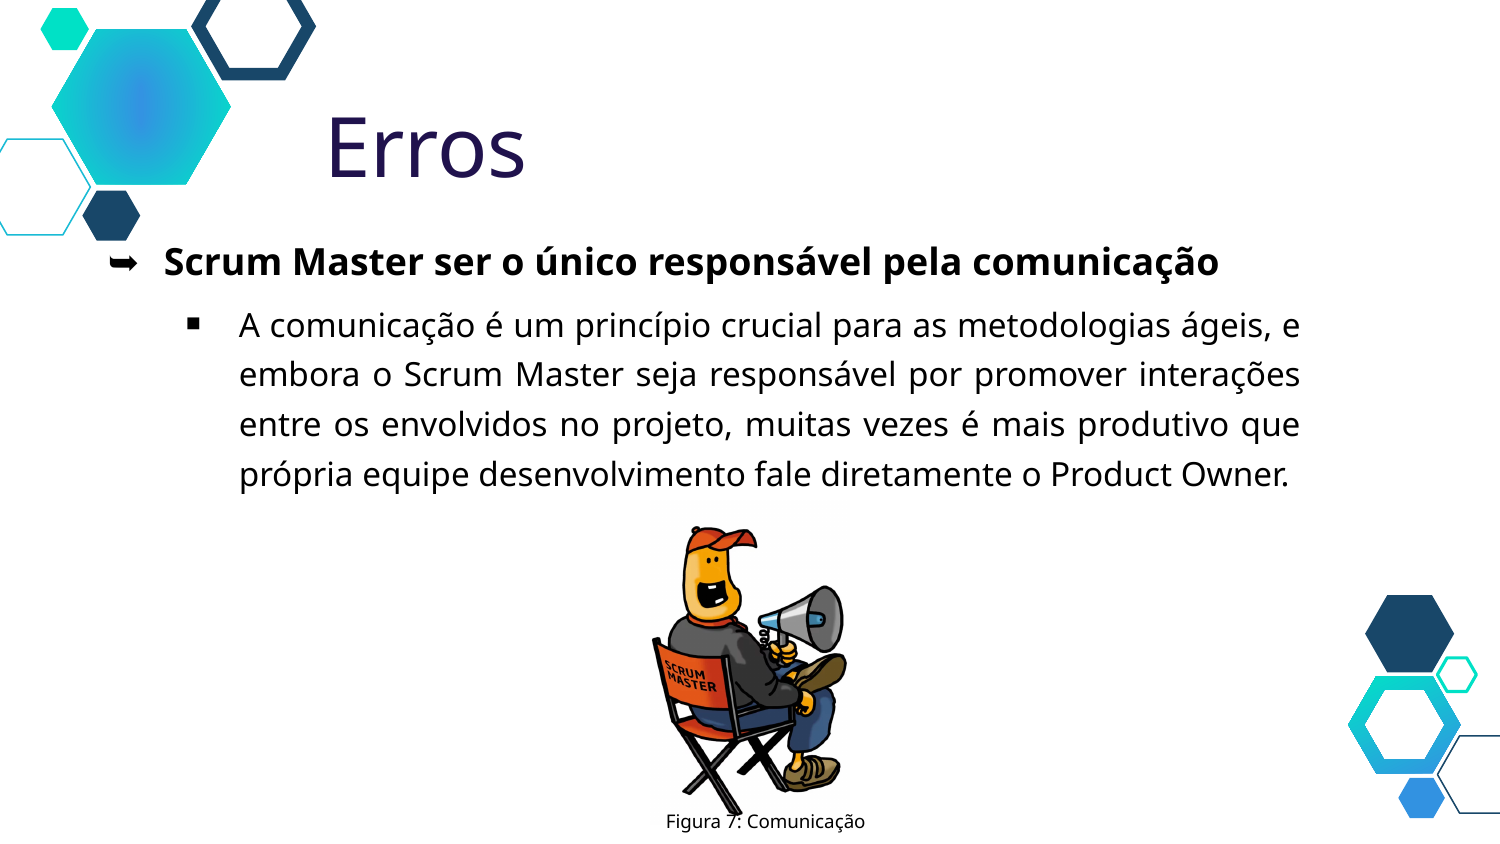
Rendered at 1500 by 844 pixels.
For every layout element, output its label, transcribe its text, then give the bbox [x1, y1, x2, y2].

text_box Figura 7: Comunicação [650, 795, 930, 844]
title Erros [309, 103, 1121, 209]
list Scrum Master ser o único responsável pela comunicação A comunicação é um princípio crucial para as metodologias ágeis, e embora o Scrum Master seja responsável por promover interações entre os envolvidos no projeto, muitas vezes é mais produtivo que própria equipe desenvolvimento fale diretamente o Product Owner. [74, 212, 1318, 750]
picture [650, 750, 850, 795]
